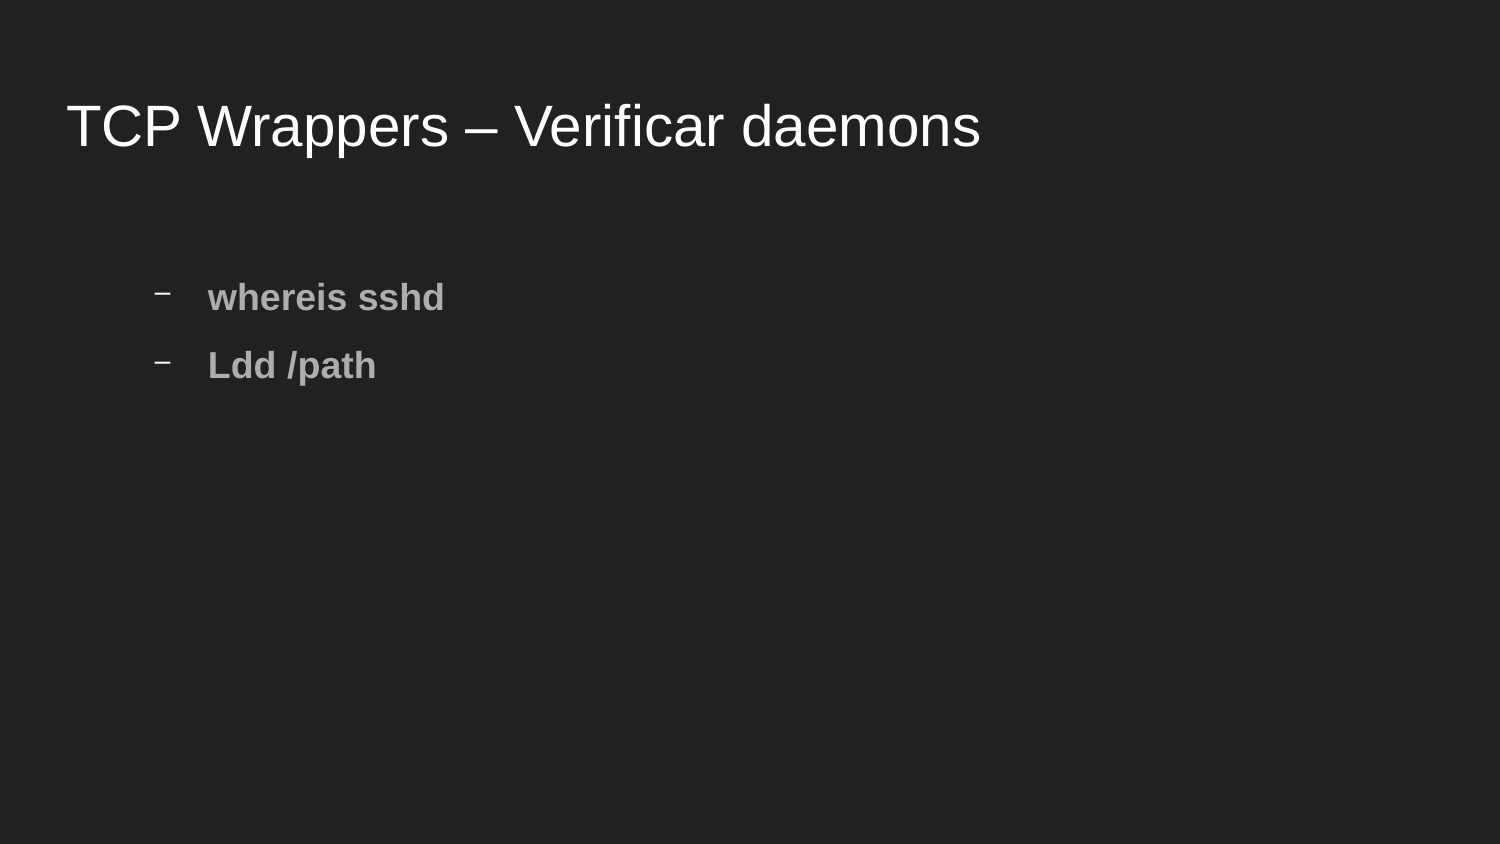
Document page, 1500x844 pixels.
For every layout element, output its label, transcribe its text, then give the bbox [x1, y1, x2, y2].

title TCP Wrappers – Verificar daemons [51, 72, 1449, 167]
list whereis sshd Ldd /path [51, 189, 1261, 750]
